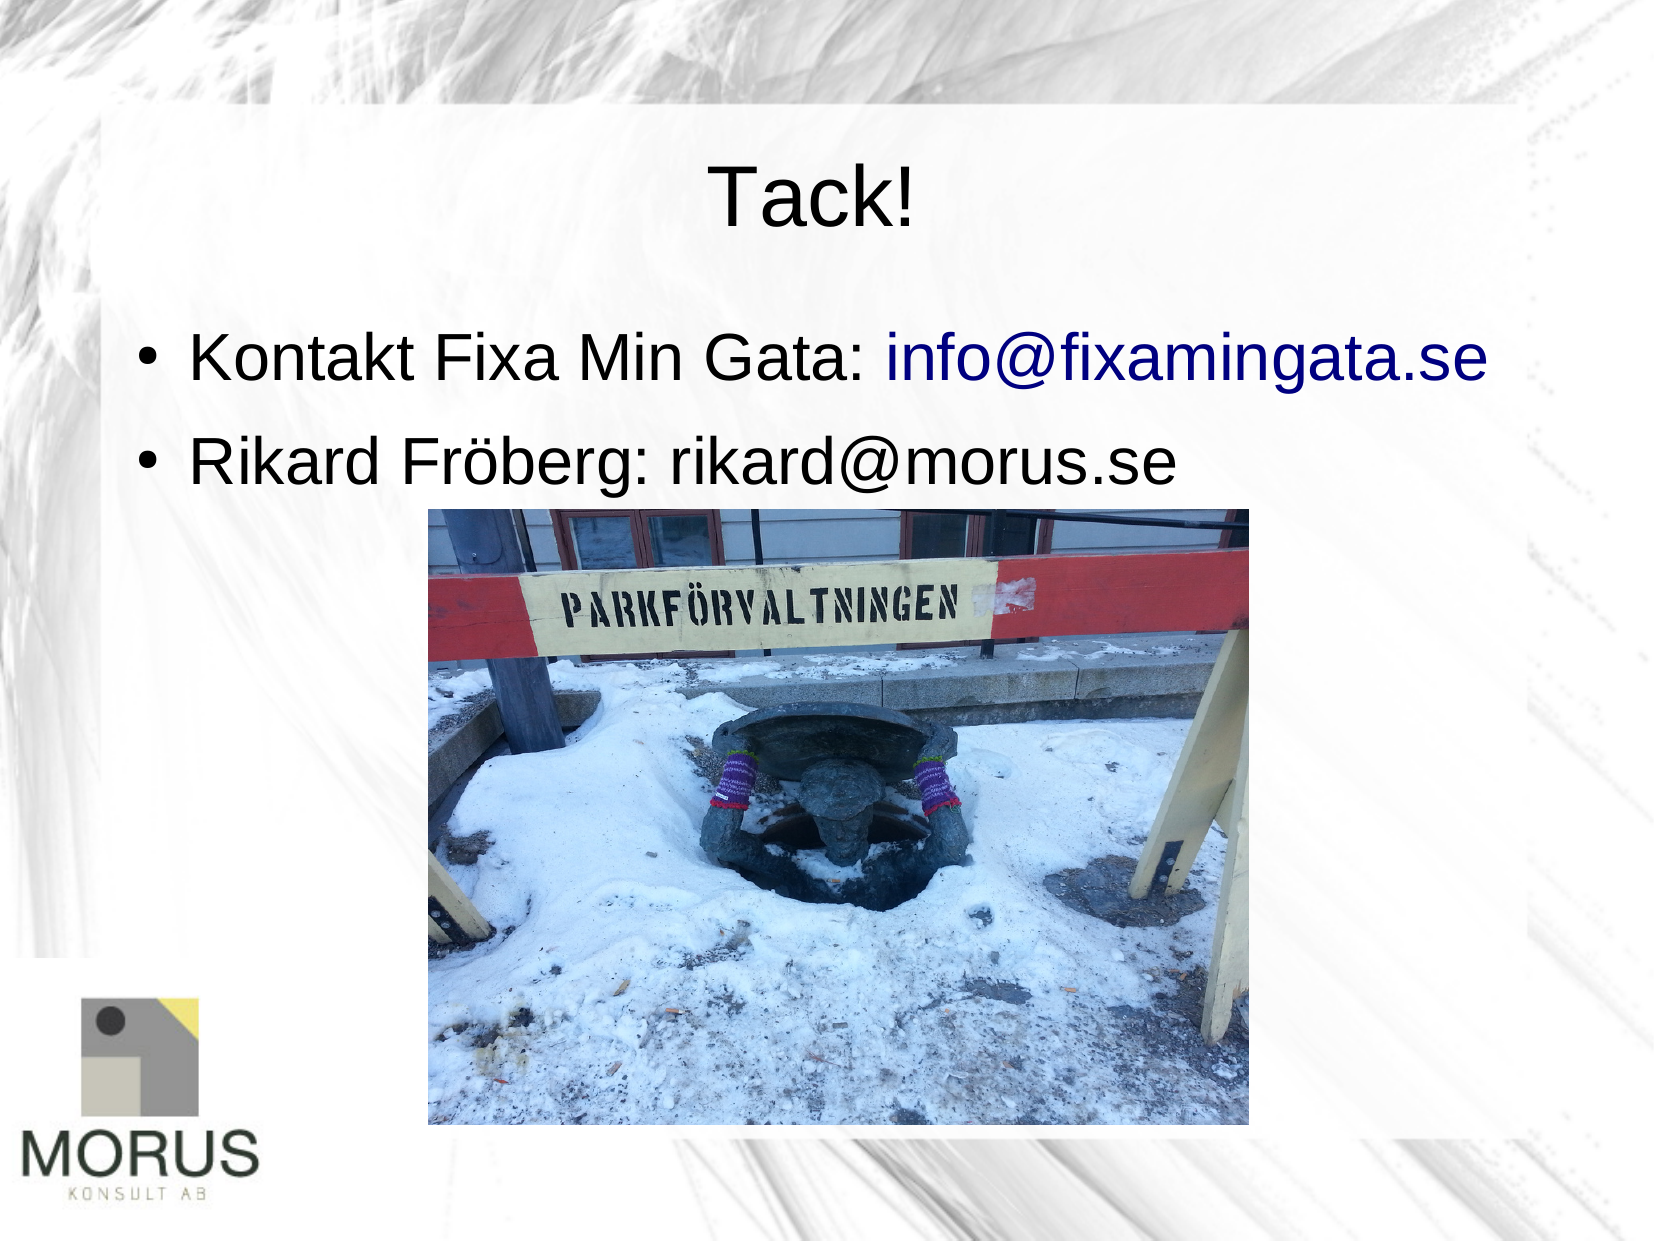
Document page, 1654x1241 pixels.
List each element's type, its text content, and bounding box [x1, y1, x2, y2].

list Kontakt Fixa Min Gata: info@fixamingata.se Rikard Fröberg: rikard@morus.se [118, 319, 1571, 1040]
picture [0, 0, 1654, 1241]
title Tack! [118, 112, 1506, 281]
